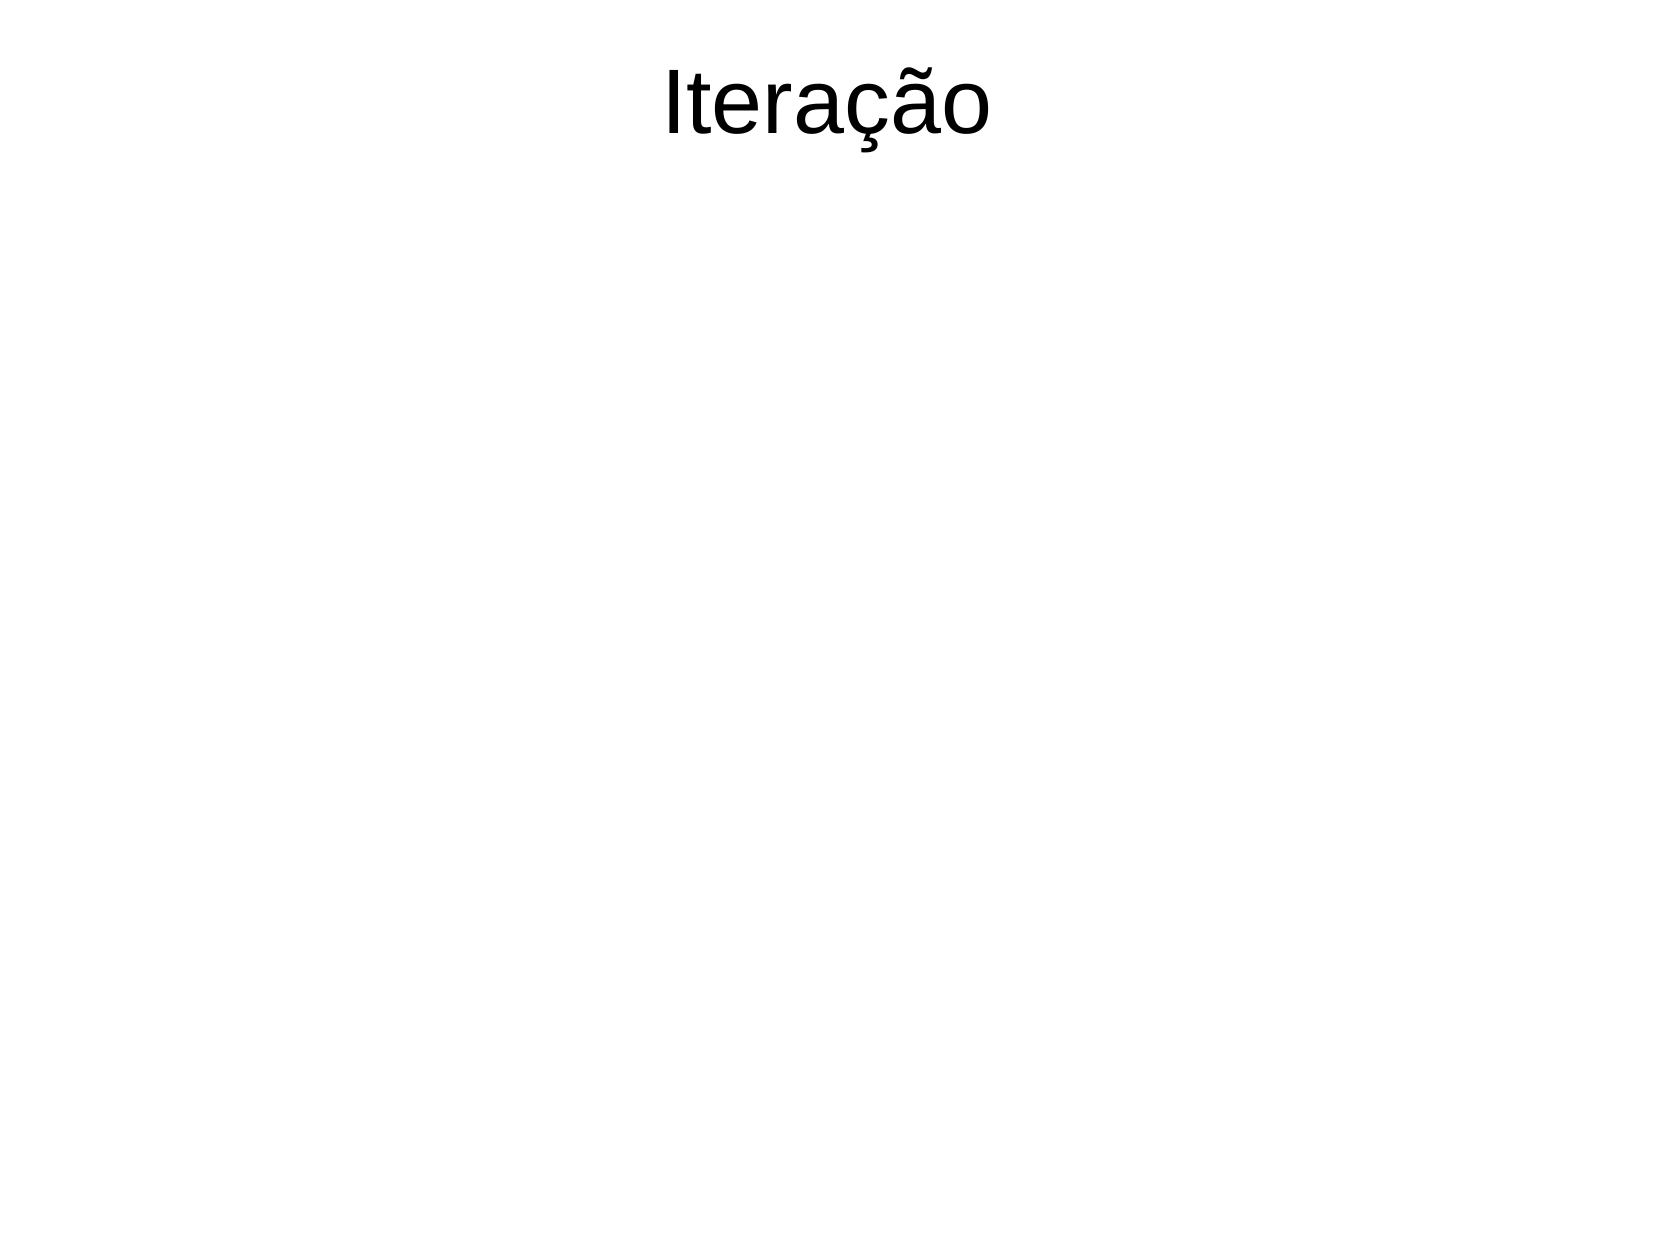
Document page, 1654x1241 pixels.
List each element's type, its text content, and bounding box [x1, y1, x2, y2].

title Iteração [82, 49, 1571, 257]
